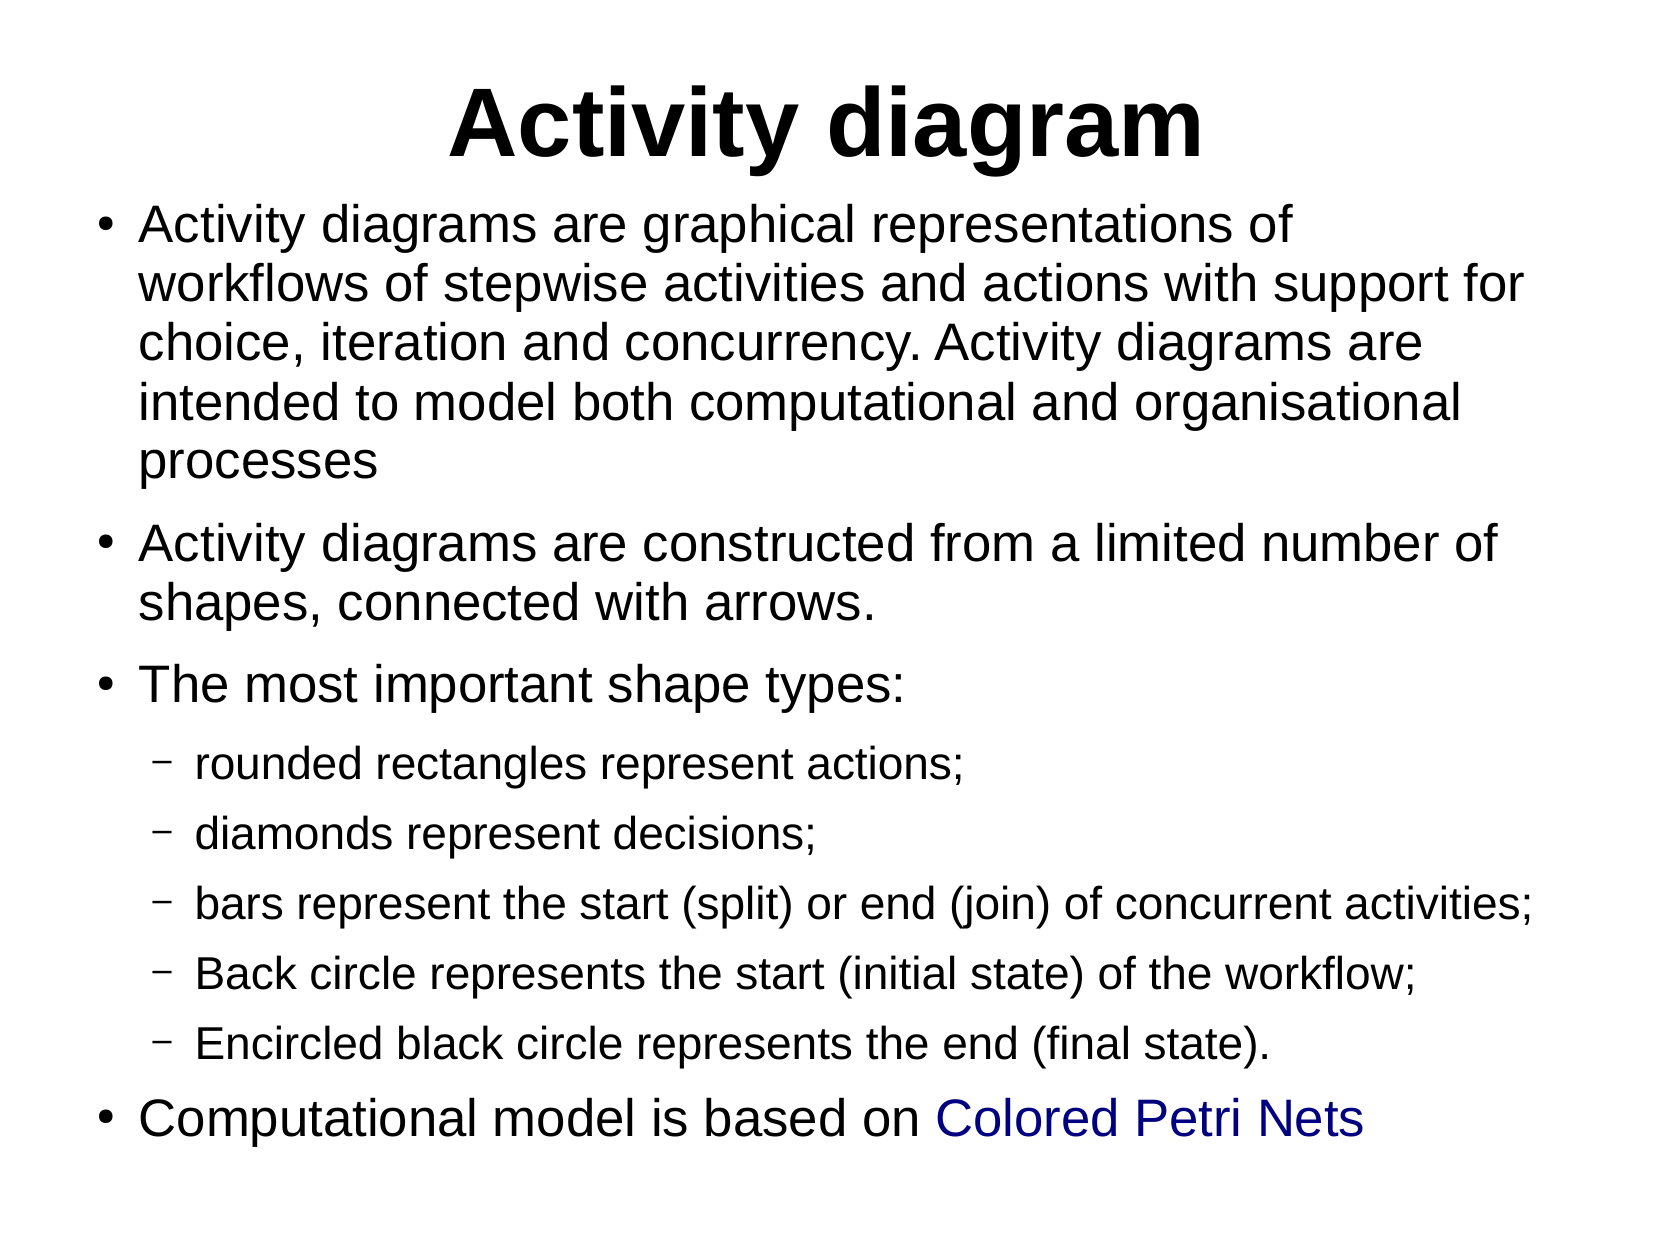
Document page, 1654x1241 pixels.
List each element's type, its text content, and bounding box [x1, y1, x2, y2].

title Activity diagram [82, 49, 1571, 196]
list Activity diagrams are graphical representations of workflows of stepwise activities and actions with support for choice, iteration and concurrency. Activity diagrams are intended to model both computational and organisational processes Activity diagrams are constructed from a limited number of shapes, connected with arrows. The most important shape types: rounded rectangles represent actions; diamonds represent decisions; bars represent the start (split) or end (join) of concurrent activities; Back circle represents the start (initial state) of the workflow; Encircled black circle represents the end (final state). Computational model is based on Colored Petri Nets [82, 195, 1538, 1186]
